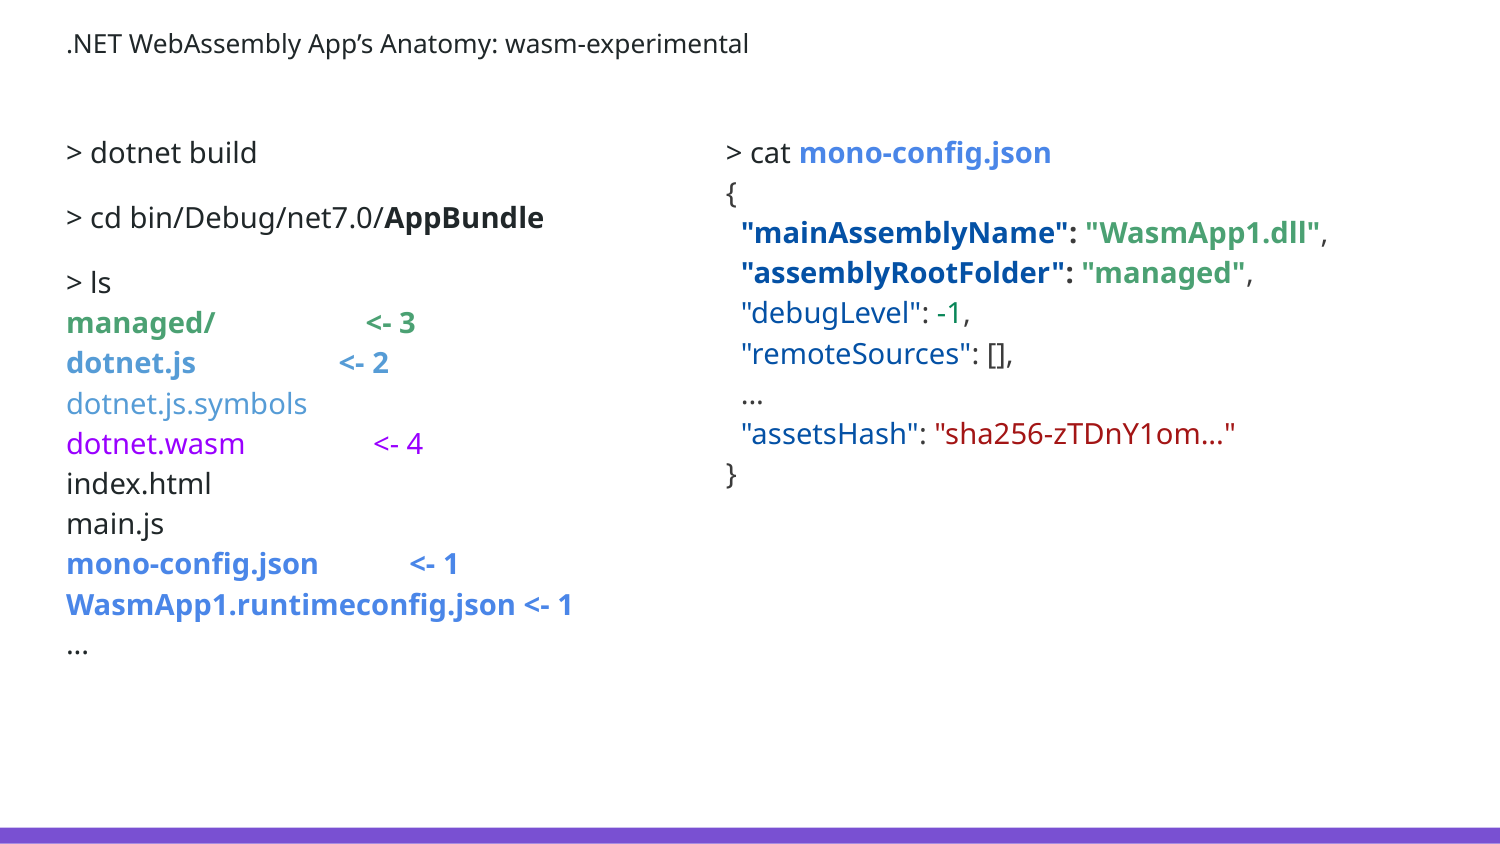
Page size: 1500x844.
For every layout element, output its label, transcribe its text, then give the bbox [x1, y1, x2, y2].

list > cat mono-config.json { "mainAssemblyName": "WasmApp1.dll", "assemblyRootFolder": "managed", "debugLevel": -1, "remoteSources": [], ... "assetsHash": "sha256-zTDnY1om..." } [710, 114, 1465, 819]
title .NET WebAssembly App’s Anatomy: wasm-experimental [51, 12, 1490, 106]
list > dotnet build > cd bin/Debug/net7.0/AppBundle > ls managed/ <- 3 dotnet.js <- 2 dotnet.js.symbols dotnet.wasm <- 4 index.html main.js mono-config.json <- 1 WasmApp1.runtimeconfig.json <- 1 ... [51, 114, 710, 749]
